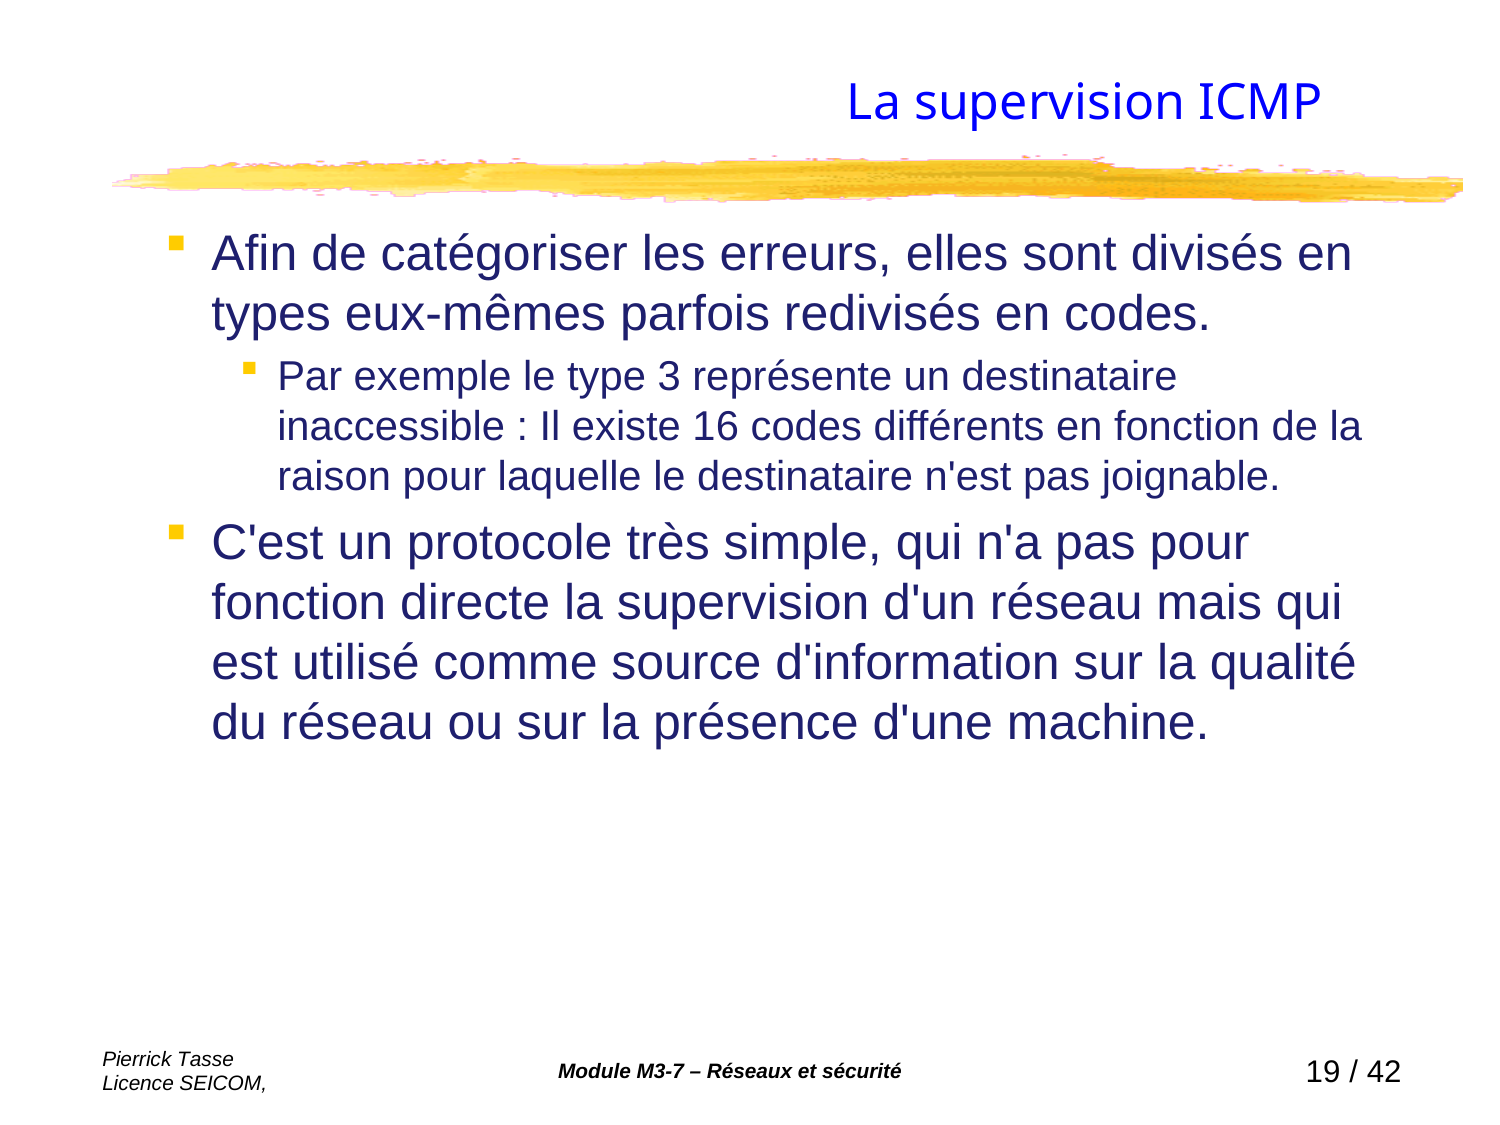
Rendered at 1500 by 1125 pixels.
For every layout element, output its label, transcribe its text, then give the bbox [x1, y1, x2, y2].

list Afin de catégoriser les erreurs, elles sont divisés en types eux-mêmes parfois redivisés en codes. Par exemple le type 3 représente un destinataire inaccessible : Il existe 16 codes différents en fonction de la raison pour laquelle le destinataire n'est pas joignable. C'est un protocole très simple, qui n'a pas pour fonction directe la supervision d'un réseau mais qui est utilisé comme source d'information sur la qualité du réseau ou sur la présence d'une machine. [74, 212, 1417, 865]
title La supervision ICMP [62, 37, 1338, 138]
picture [112, 149, 1463, 213]
